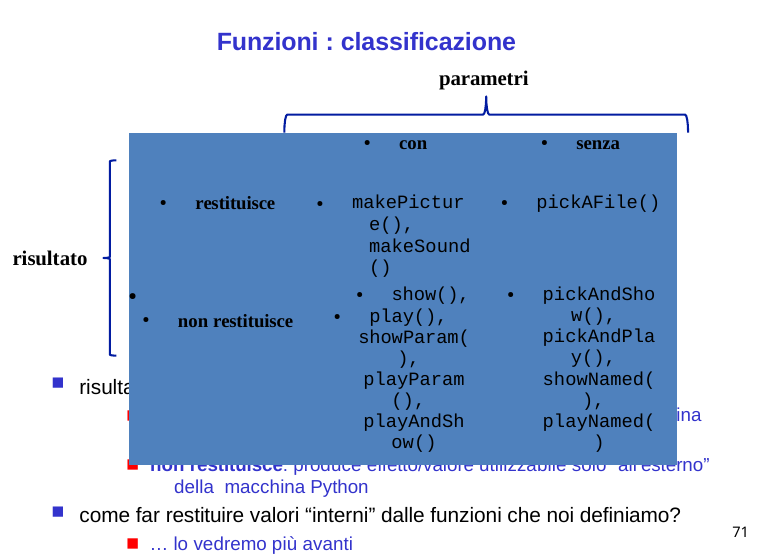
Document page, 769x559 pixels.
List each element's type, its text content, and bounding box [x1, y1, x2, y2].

text_box risultato [10, 242, 90, 272]
table_header [129, 133, 306, 193]
text_box 71 [730, 520, 750, 543]
table_cell restituisce [129, 193, 306, 285]
title Funzioni : classificazione [214, 23, 521, 58]
table_cell pickAFile() [484, 193, 677, 285]
table_header con [306, 133, 484, 193]
table_cell pickAndShow(), pickAndPlay(), showNamed(), playNamed() [484, 285, 677, 465]
text_box parametri [437, 62, 532, 92]
table_cell show(), play(), showParam(), playParam(), playAndShow() [306, 285, 484, 465]
table_cell makePicture(), makeSound() [306, 193, 484, 285]
text_box risultato restituisce: produce valore utilizzabile “all’interno” della macchina Python non restituisce: produce effetto/valore utilizzabile solo “all’esterno” della macchina Python come far restituire valori “interni” dalle funzioni che noi definiamo? … lo vedremo più avanti [47, 366, 725, 534]
table_cell non restituisce [129, 285, 306, 465]
table_header senza [484, 133, 677, 193]
